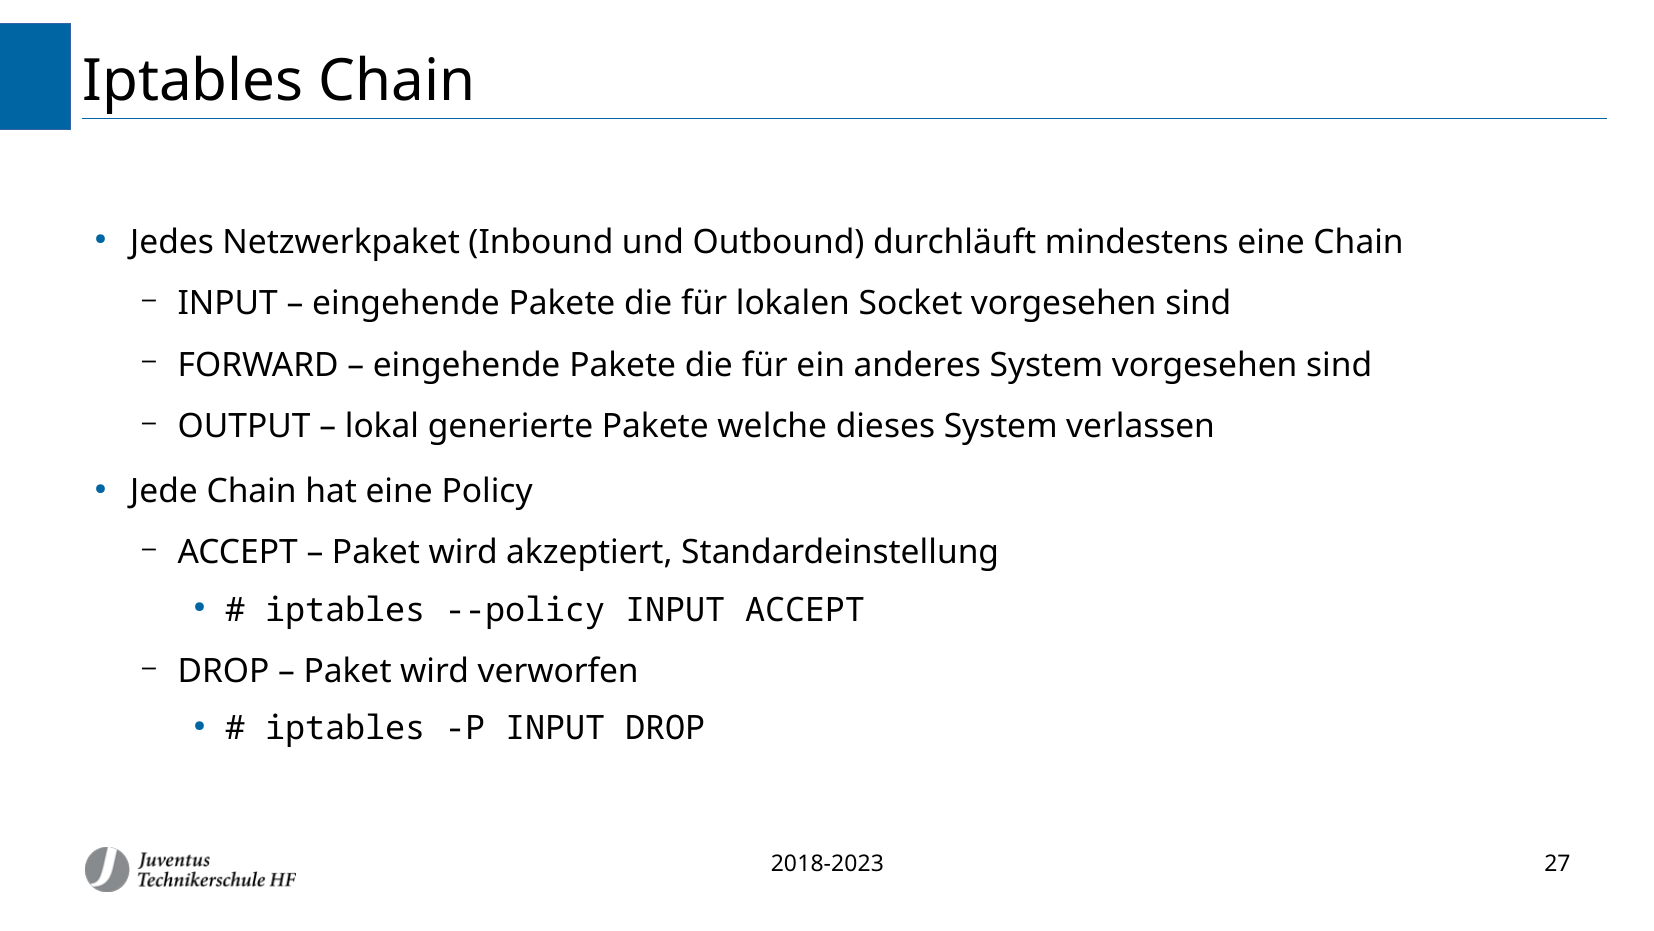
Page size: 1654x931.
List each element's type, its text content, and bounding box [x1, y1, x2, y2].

picture [85, 847, 296, 892]
list Jedes Netzwerkpaket (Inbound und Outbound) durchläuft mindestens eine Chain INPUT – eingehende Pakete die für lokalen Socket vorgesehen sind FORWARD – eingehende Pakete die für ein anderes System vorgesehen sind OUTPUT – lokal generierte Pakete welche dieses System verlassen Jede Chain hat eine Policy ACCEPT – Paket wird akzeptiert, Standardeinstellung # iptables --policy INPUT ACCEPT DROP – Paket wird verworfen # iptables -P INPUT DROP [82, 217, 1571, 758]
title Iptables Chain [82, 37, 1571, 119]
